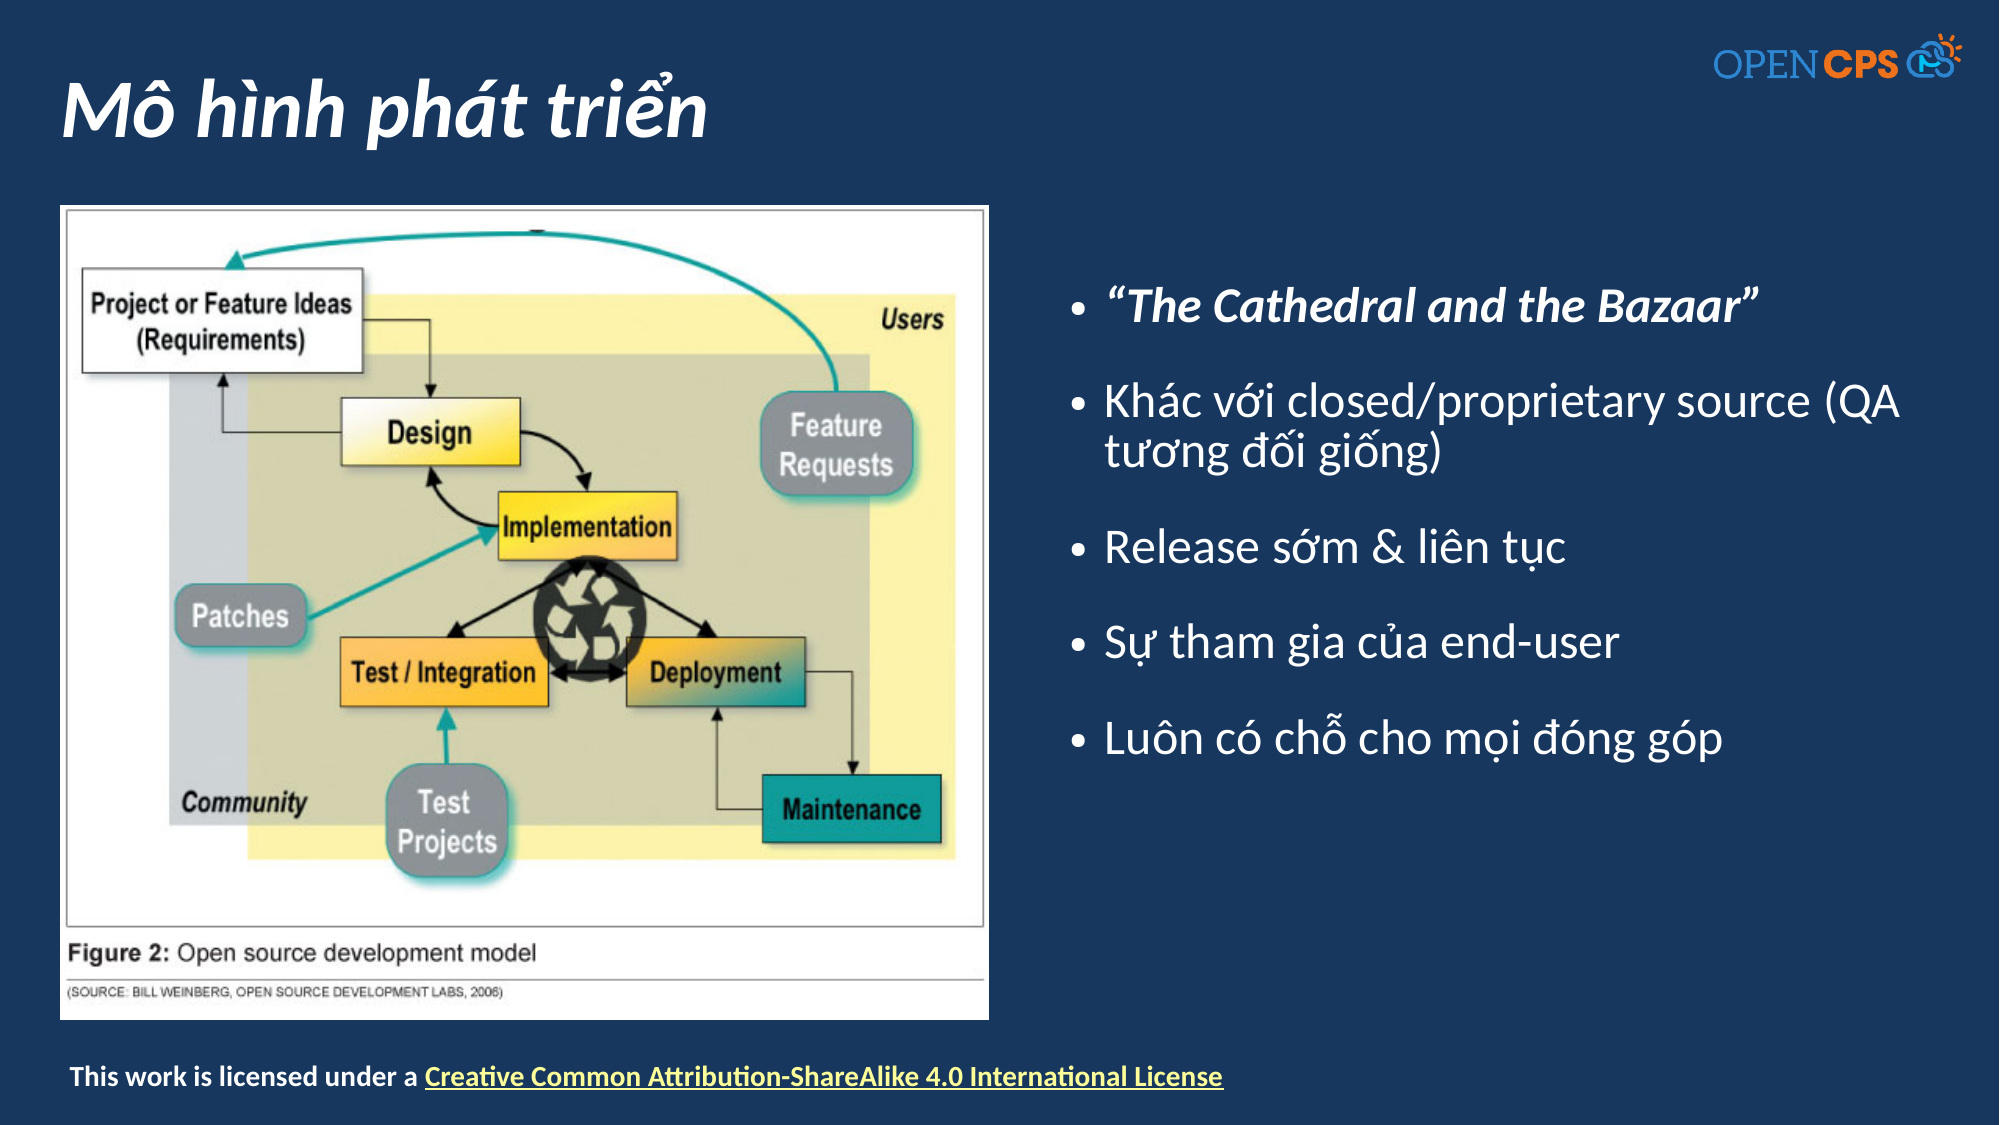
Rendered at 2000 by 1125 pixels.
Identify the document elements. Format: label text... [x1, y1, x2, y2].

picture [60, 205, 989, 1021]
picture [1709, 29, 1966, 85]
text_box Mô hình phát triển [60, 75, 1516, 180]
text_box “The Cathedral and the Bazaar” Khác với closed/proprietary source (QA tương đối giống) Release sớm & liên tục Sự tham gia của end-user Luôn có chỗ cho mọi đóng góp [1069, 285, 1936, 826]
text_box This work is licensed under a Creative Common Attribution-ShareAlike 4.0 International License [54, 1049, 1239, 1100]
